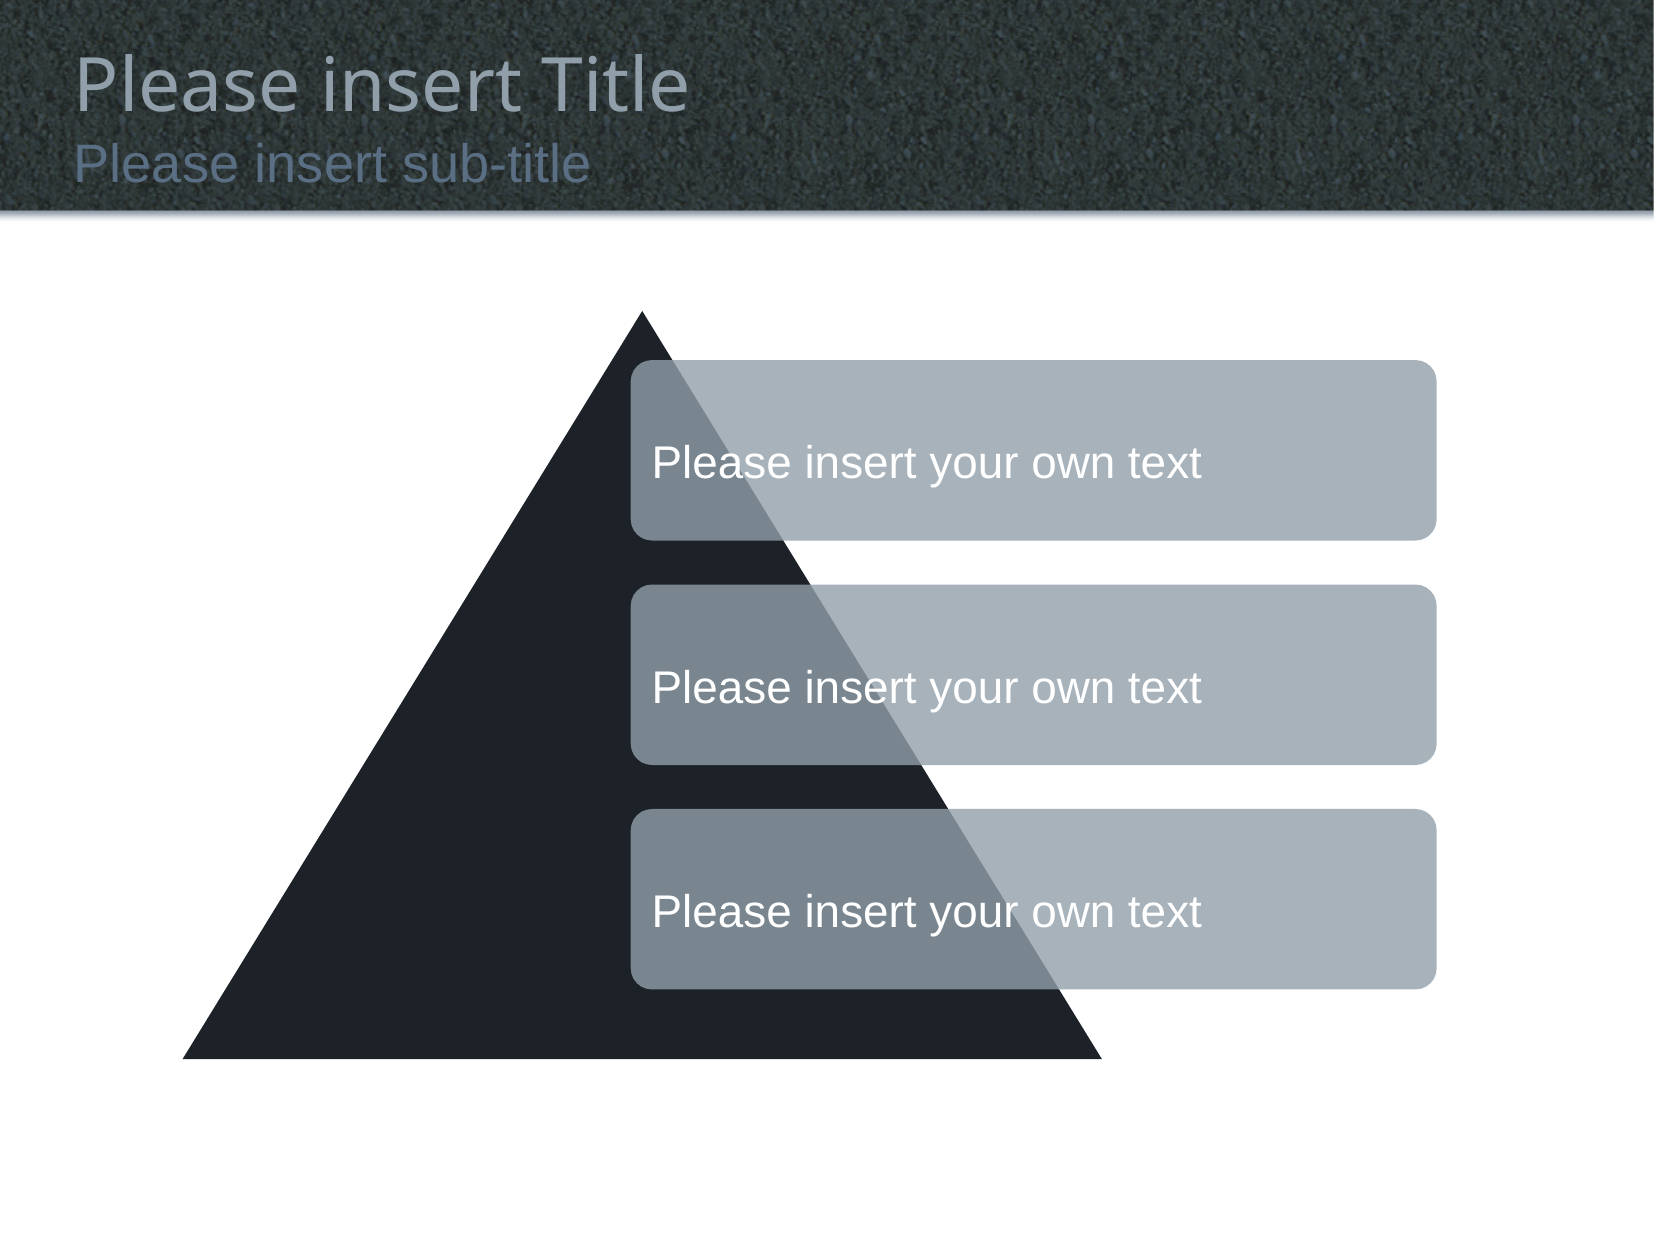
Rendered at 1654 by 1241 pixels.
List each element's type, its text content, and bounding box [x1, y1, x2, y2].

picture [0, 0, 1654, 1241]
text_box Please insert your own text [630, 584, 1437, 766]
text_box Please insert your own text [630, 808, 1437, 990]
text_box Please insert your own text [630, 360, 1437, 541]
text_box [182, 310, 1102, 1060]
text_box Please insert Title Please insert sub-title [59, 23, 1554, 205]
